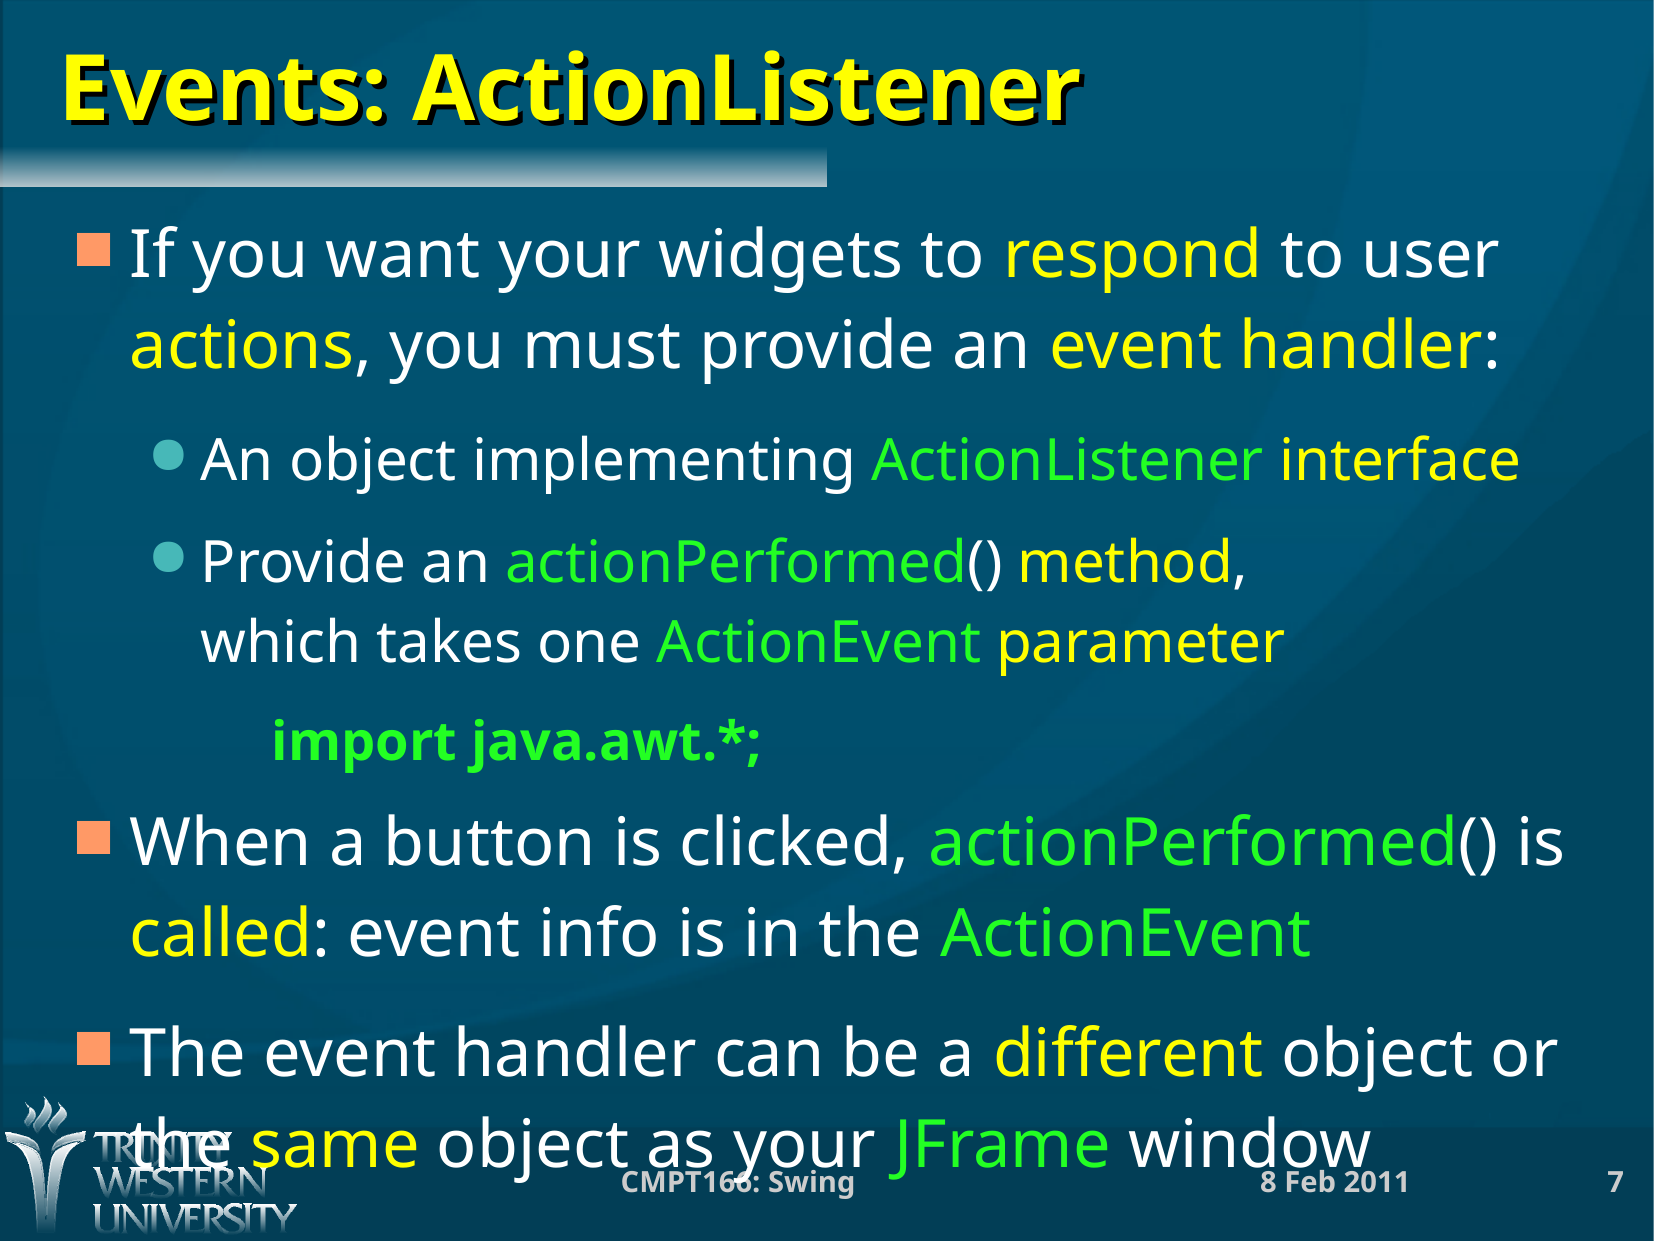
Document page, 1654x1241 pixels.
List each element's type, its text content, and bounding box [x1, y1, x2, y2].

title Events: ActionListener [59, 19, 1595, 148]
list If you want your widgets to respond to user actions, you must provide an event handler: An object implementing ActionListener interface Provide an actionPerformed() method, which takes one ActionEvent parameter import java.awt.*; When a button is clicked, actionPerformed() is called: event info is in the ActionEvent The event handler can be a different object or the same object as your JFrame window [59, 206, 1625, 1064]
picture [38, 1227, 54, 1232]
